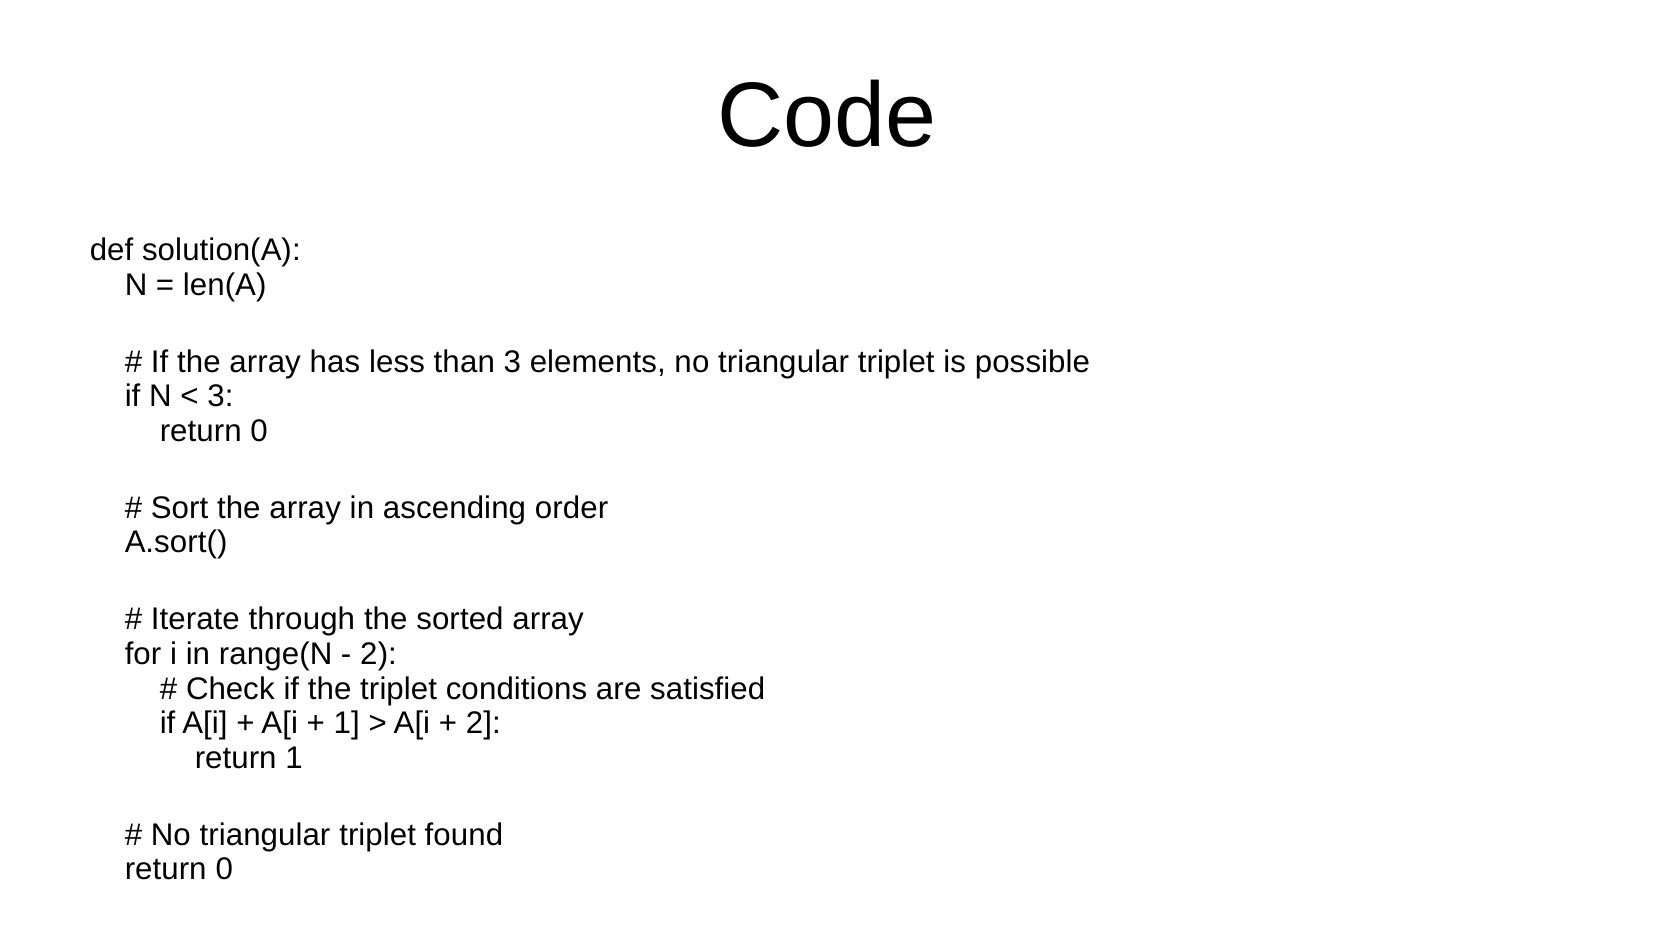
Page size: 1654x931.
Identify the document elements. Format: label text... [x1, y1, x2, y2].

text_box def solution(A): N = len(A) # If the array has less than 3 elements, no triangular triplet is possible if N < 3: return 0 # Sort the array in ascending order A.sort() # Iterate through the sorted array for i in range(N - 2): # Check if the triplet conditions are satisfied if A[i] + A[i + 1] > A[i + 2]: return 1 # No triangular triplet found return 0 [75, 225, 1576, 931]
title Code [82, 37, 1571, 193]
